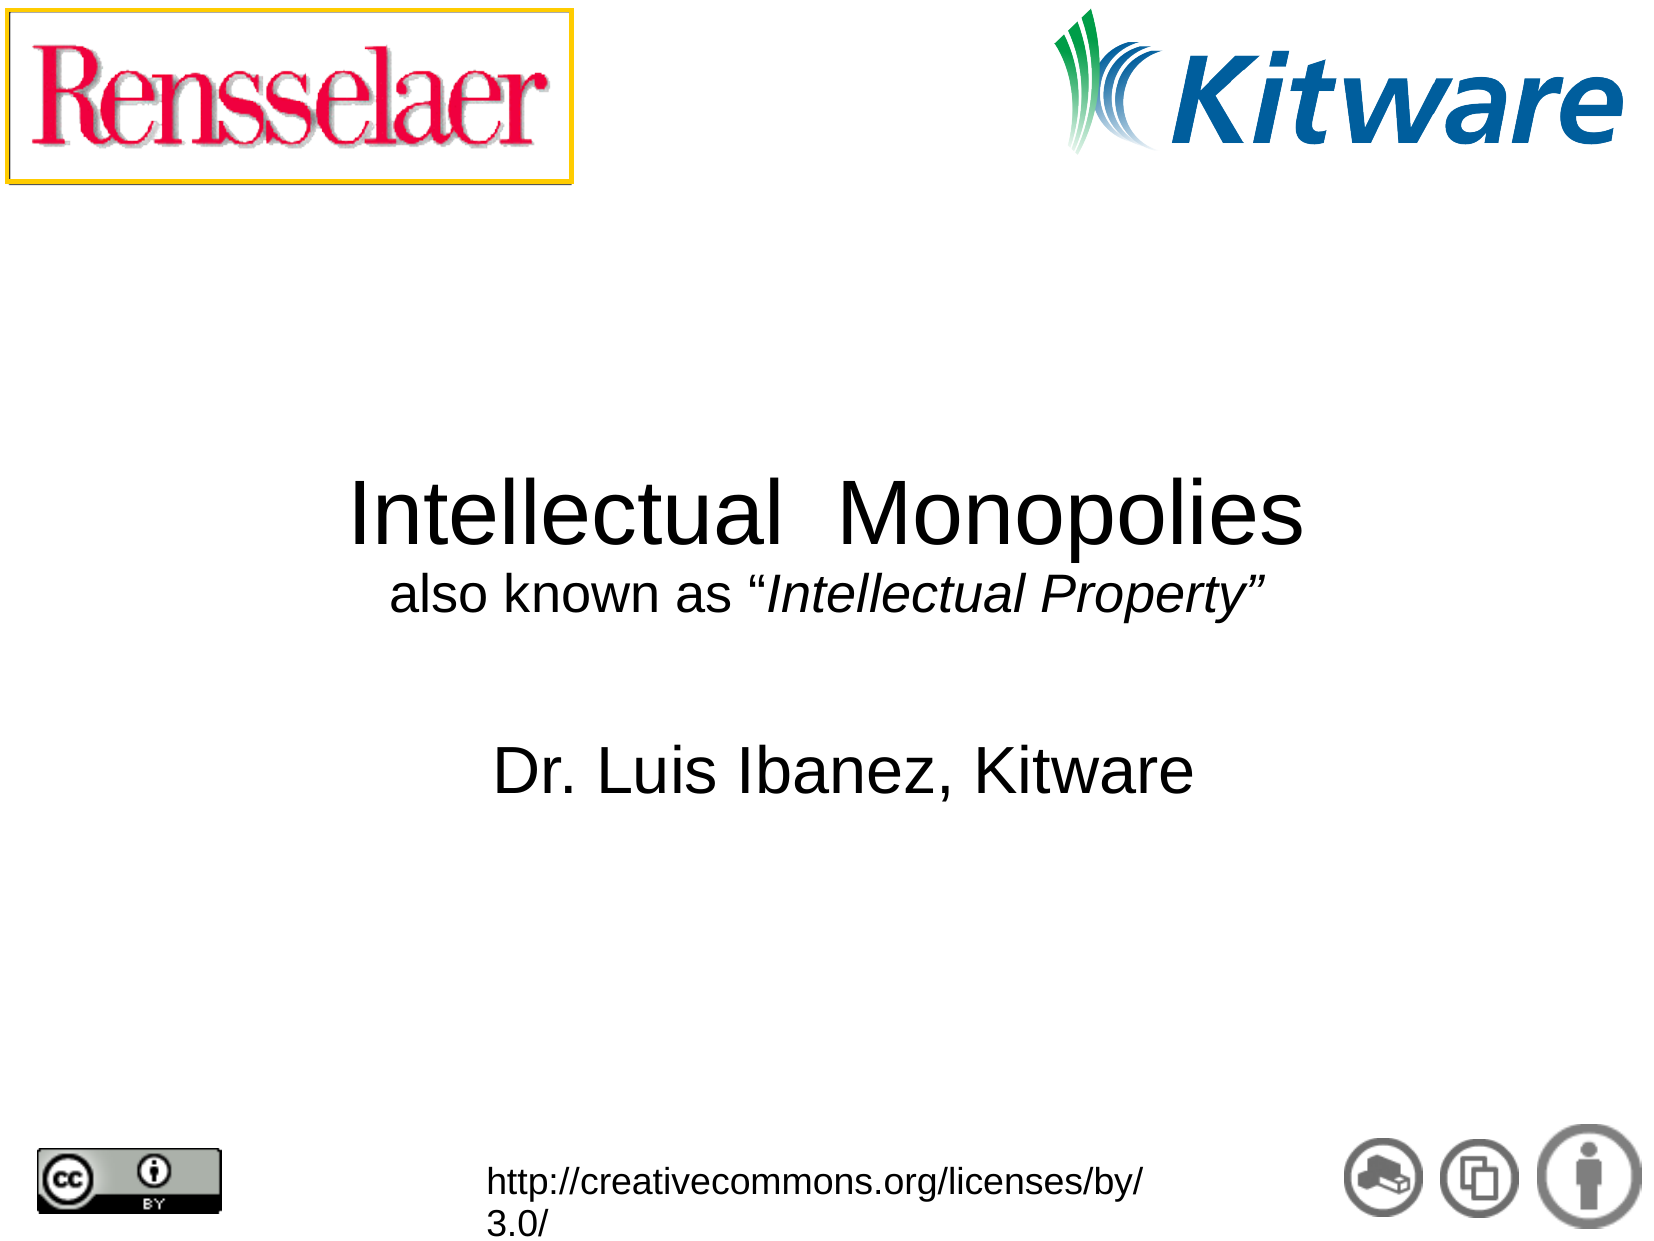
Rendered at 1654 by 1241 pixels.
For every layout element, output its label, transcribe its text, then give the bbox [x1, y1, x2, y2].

picture [1440, 1139, 1519, 1218]
picture [37, 1148, 222, 1214]
picture [9, 12, 569, 179]
subtitle Dr. Luis Ibanez, Kitware [82, 669, 1571, 871]
title Intellectual Monopolies also known as “Intellectual Property” [82, 446, 1571, 639]
picture [1054, 8, 1623, 155]
picture [1344, 1138, 1423, 1217]
text_box http://creativecommons.org/licenses/by/3.0/ [471, 1152, 1221, 1210]
picture [1537, 1124, 1642, 1230]
picture [2, 6, 572, 190]
